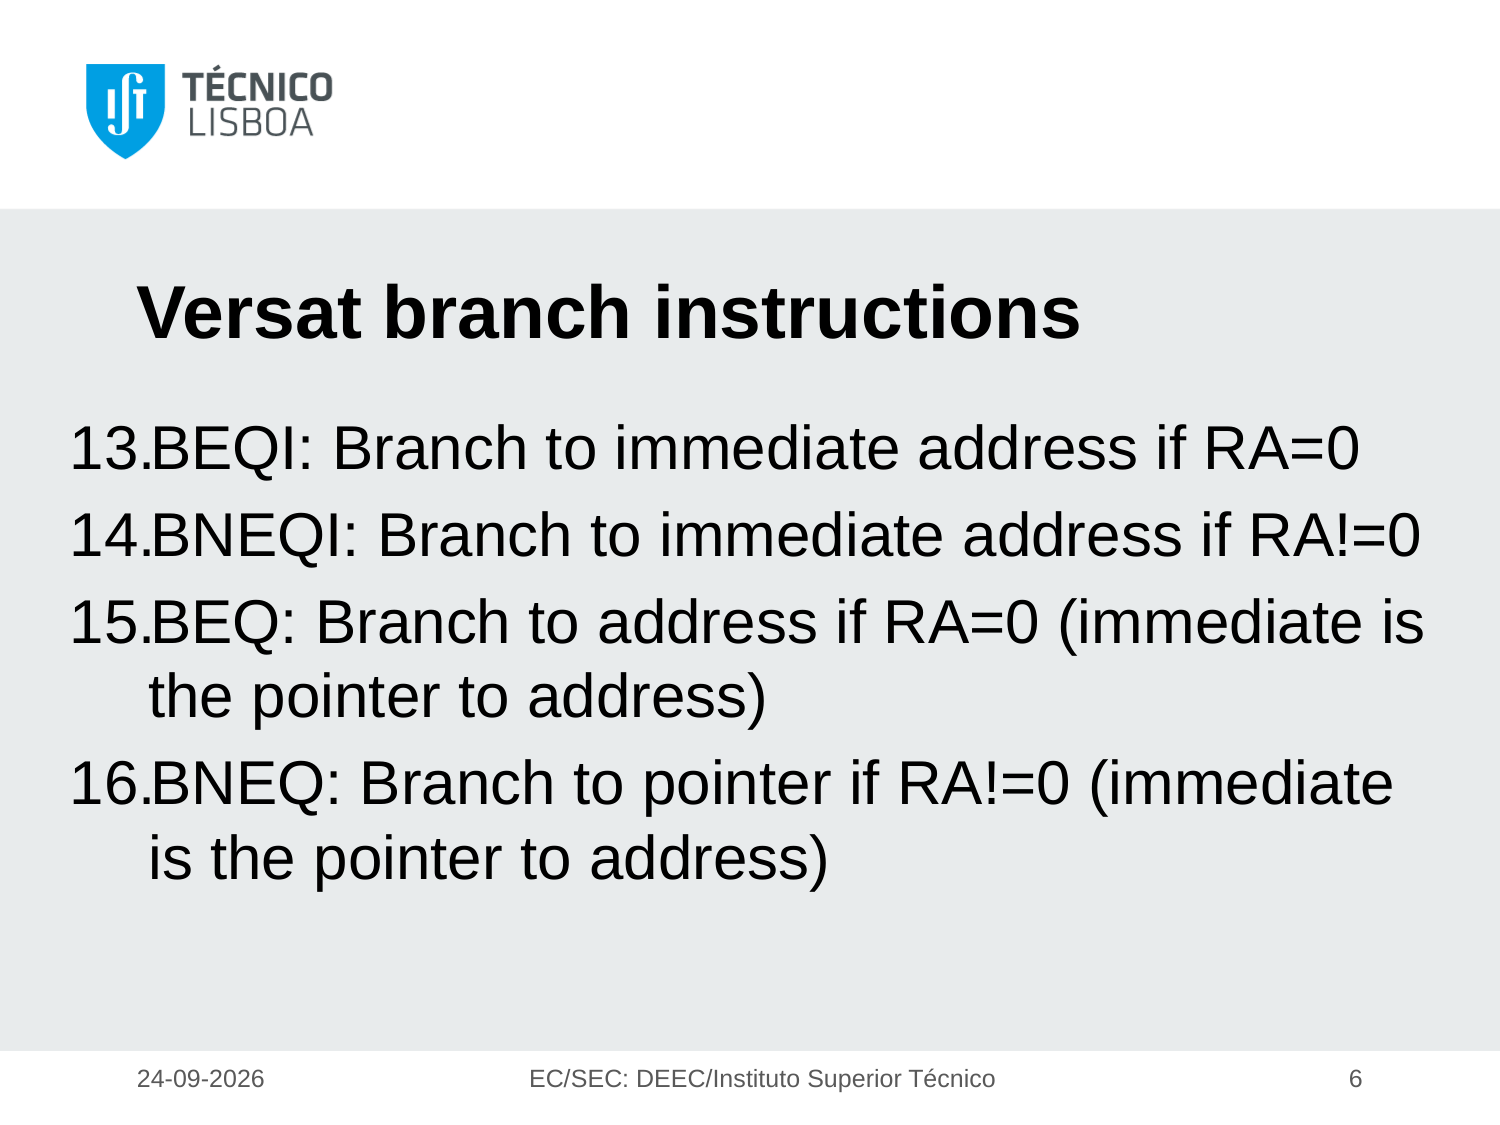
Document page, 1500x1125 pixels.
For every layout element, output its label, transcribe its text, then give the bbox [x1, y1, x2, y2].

slide_number 25-09-2018 [121, 1052, 425, 1103]
list BEQI: Branch to immediate address if RA=0 BNEQI: Branch to immediate address if RA!=0 BEQ: Branch to address if RA=0 (immediate is the pointer to address) BNEQ: Branch to pointer if RA!=0 (immediate is the pointer to address) [54, 400, 1456, 1005]
slide_number <number> [1077, 1052, 1378, 1103]
title Versat branch instructions [121, 237, 1378, 381]
footer EC/SEC: DEEC/Instituto Superior Técnico [512, 1052, 1021, 1103]
picture [0, 0, 1500, 1125]
